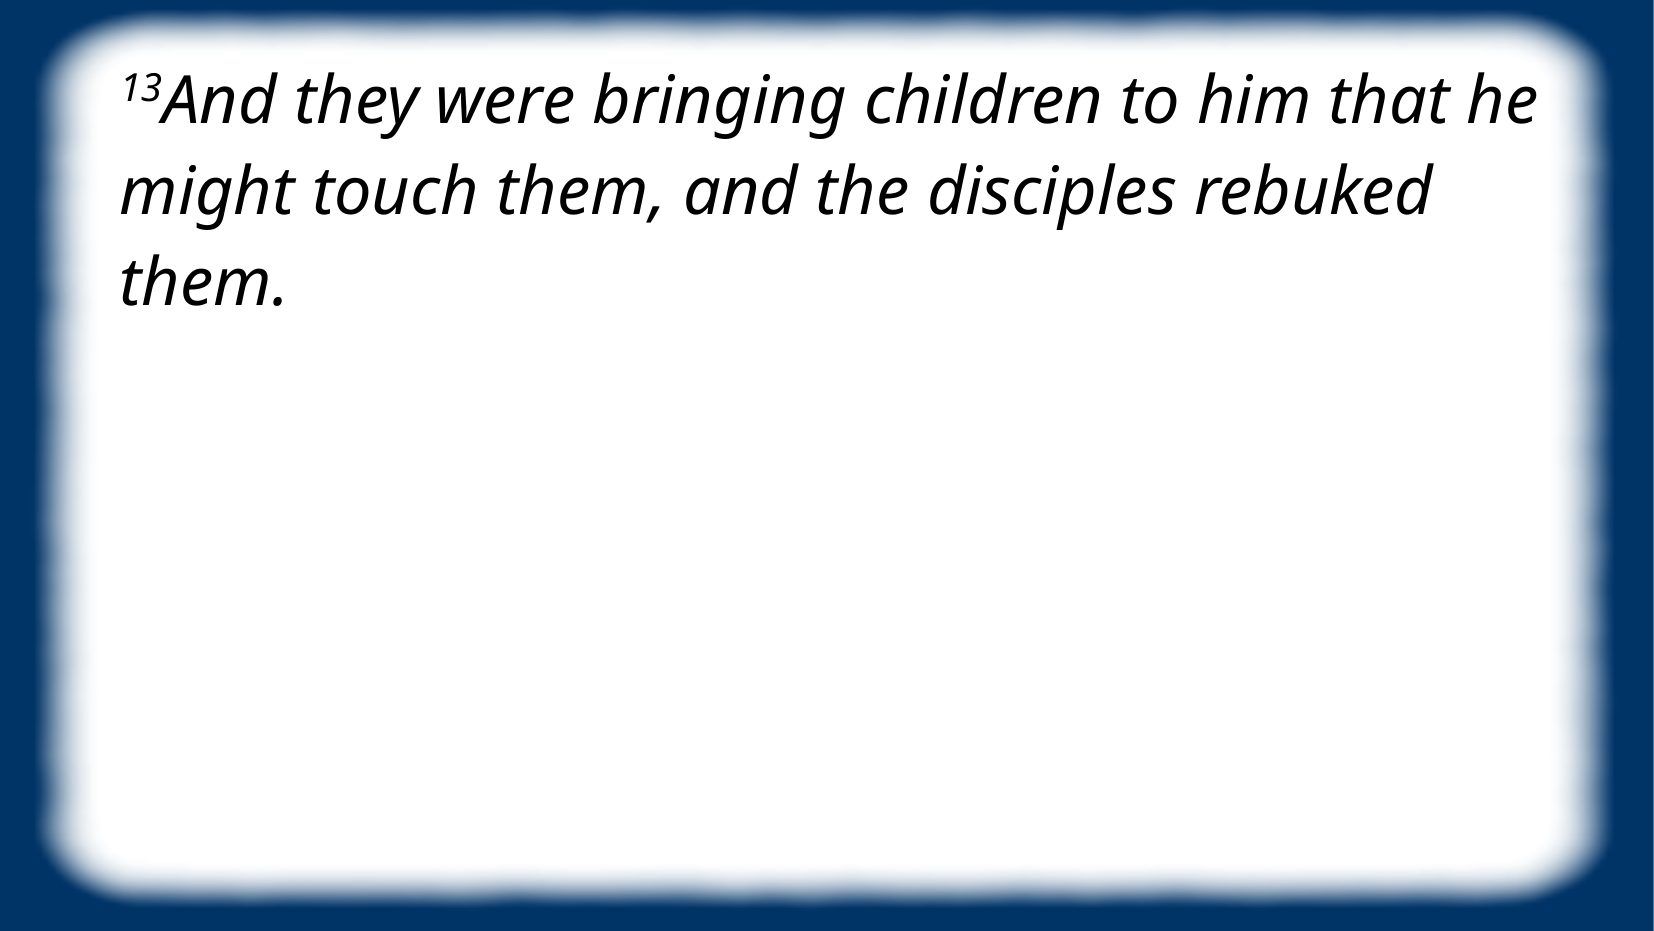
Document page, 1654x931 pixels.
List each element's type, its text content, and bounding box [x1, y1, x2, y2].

picture [0, 0, 1654, 931]
text_box 13And they were bringing children to him that he might touch them, and the disciples rebuked them. [105, 45, 1576, 346]
